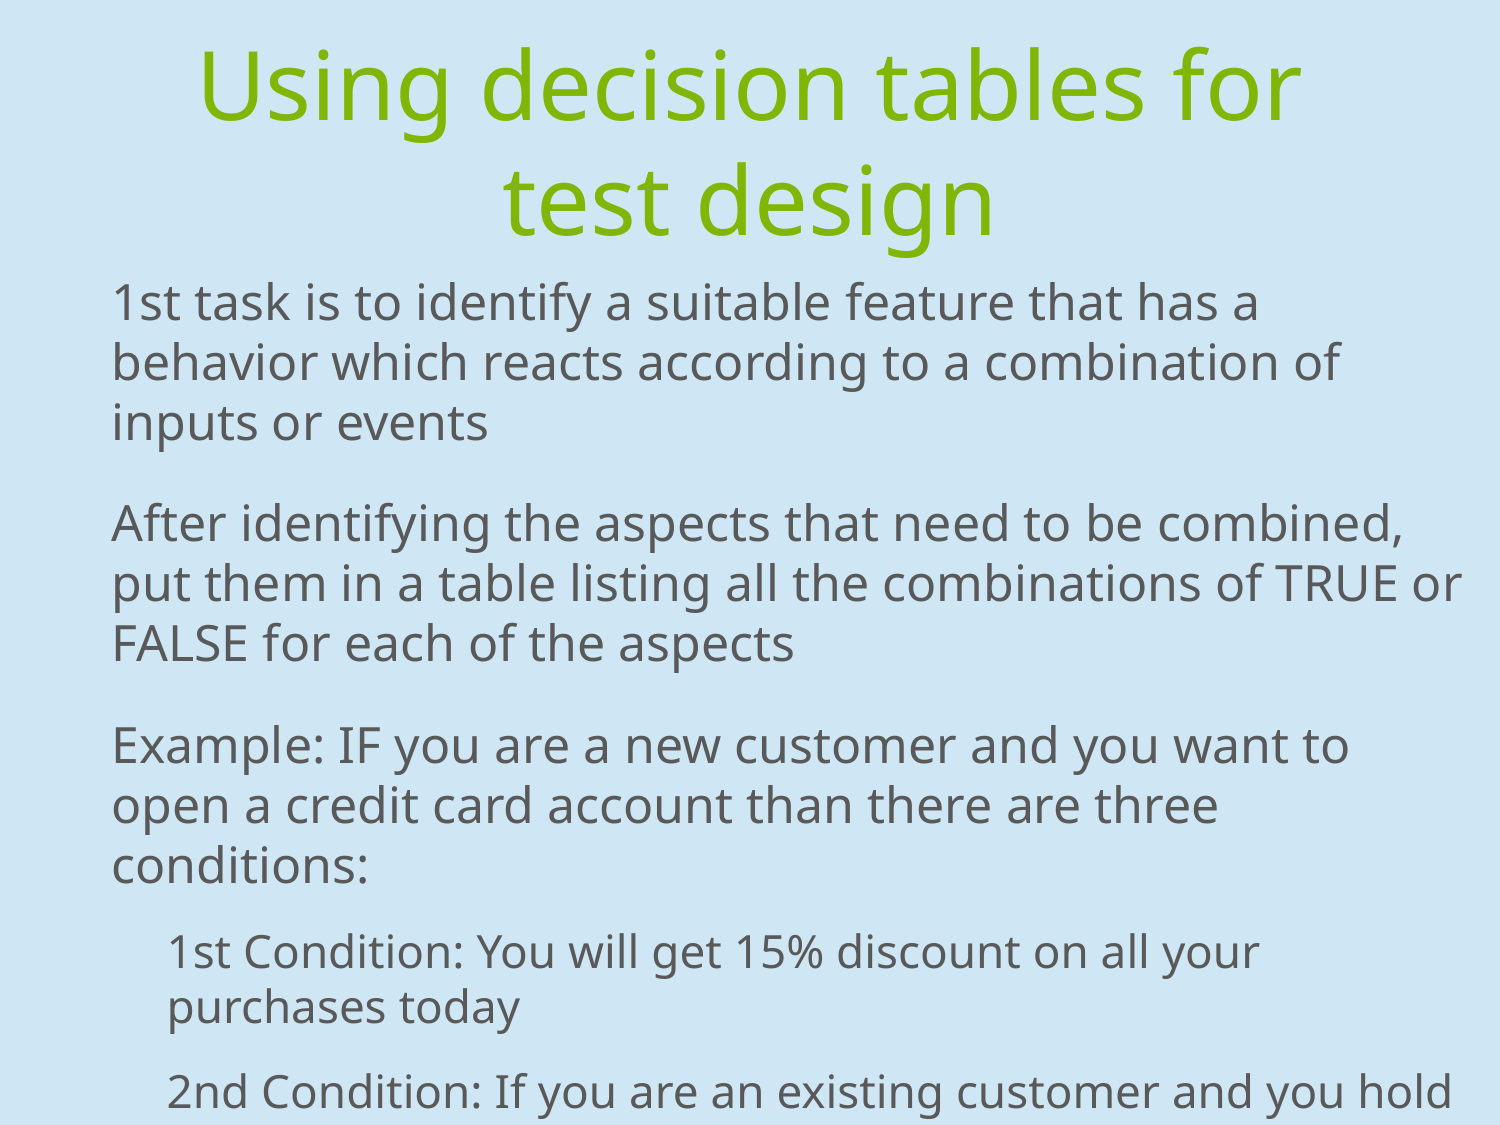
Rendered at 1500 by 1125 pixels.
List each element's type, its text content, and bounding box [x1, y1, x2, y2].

title Using decision tables for test design [90, 17, 1410, 237]
list 1st task is to identify a suitable feature that has a behavior which reacts according to a combination of inputs or events After identifying the aspects that need to be combined, put them in a table listing all the combinations of TRUE or FALSE for each of the aspects Example: IF you are a new customer and you want to open a credit card account than there are three conditions: 1st Condition: You will get 15% discount on all your purchases today 2nd Condition: If you are an existing customer and you hold a loyalty card, you get a 10% discount 3rd Condition: If you have a coupon, you can get 20% off today (but it can’t be used with the ‘new customer’ discount) Discount amounts are added if applicable [39, 262, 1483, 1100]
